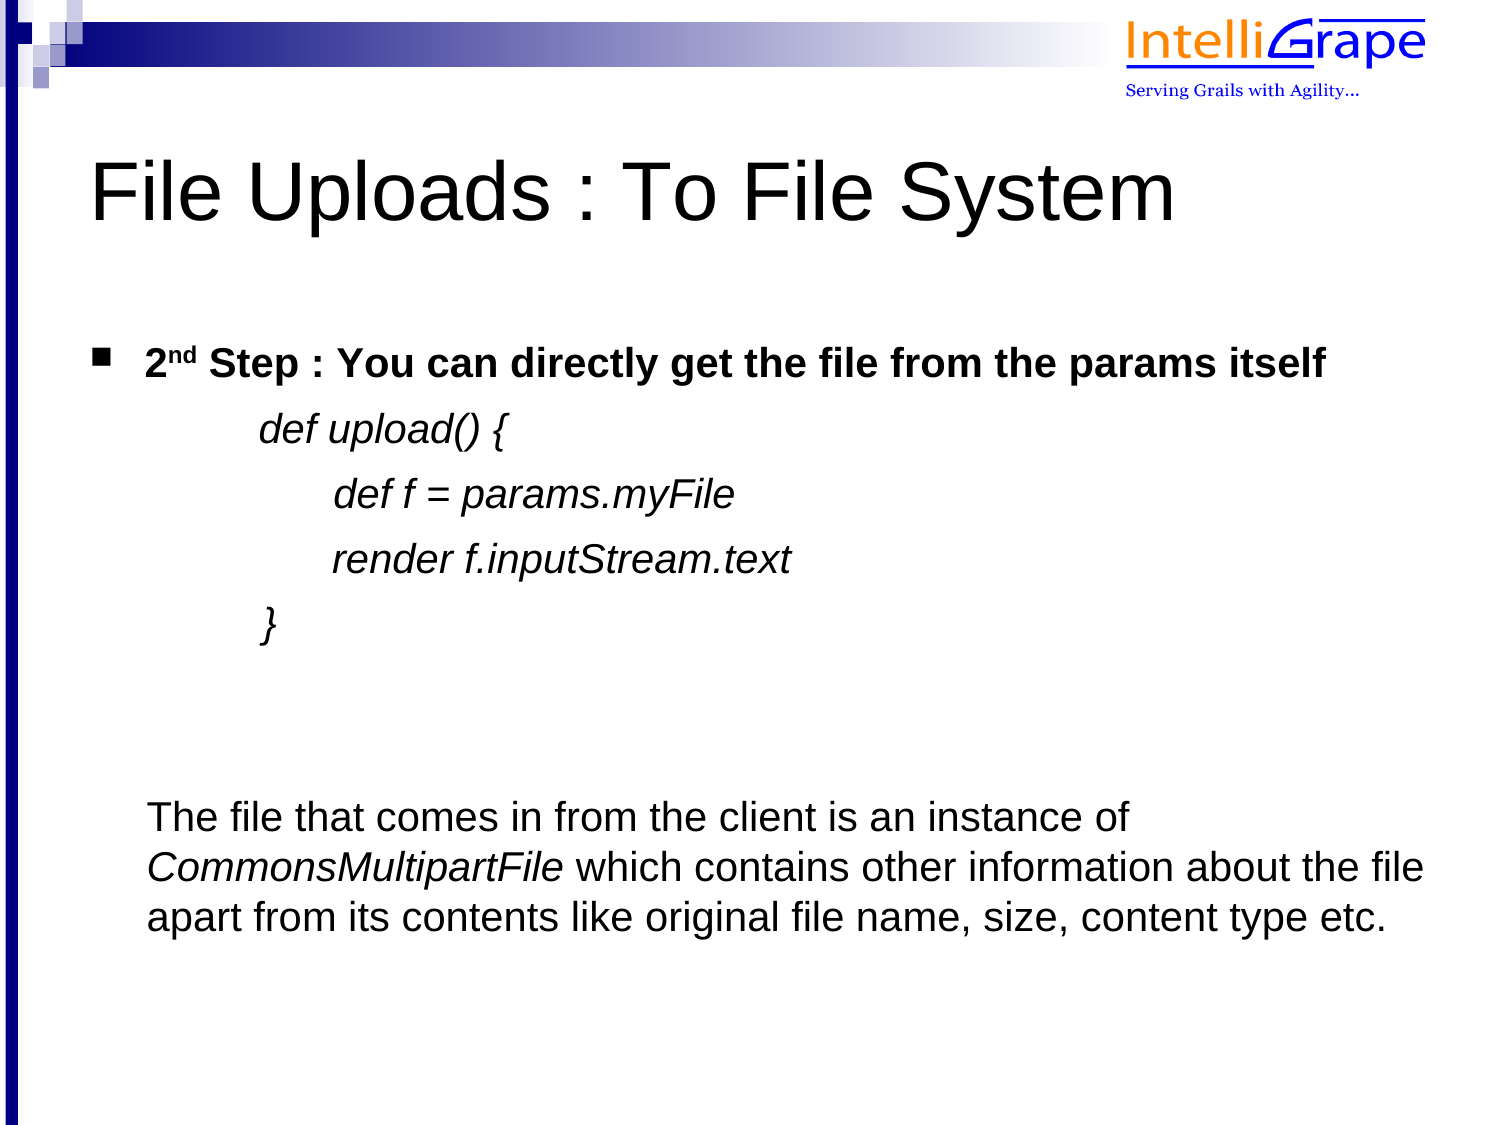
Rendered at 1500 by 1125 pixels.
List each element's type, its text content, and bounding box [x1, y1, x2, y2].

title File Uploads : To File System [75, 75, 1426, 301]
list 2nd Step : You can directly get the file from the params itself def upload() { def f = params.myFile render f.inputStream.text } The file that comes in from the client is an instance of CommonsMultipartFile which contains other information about the file apart from its contents like original file name, size, content type etc. [75, 327, 1477, 1125]
picture [1125, 12, 1425, 75]
